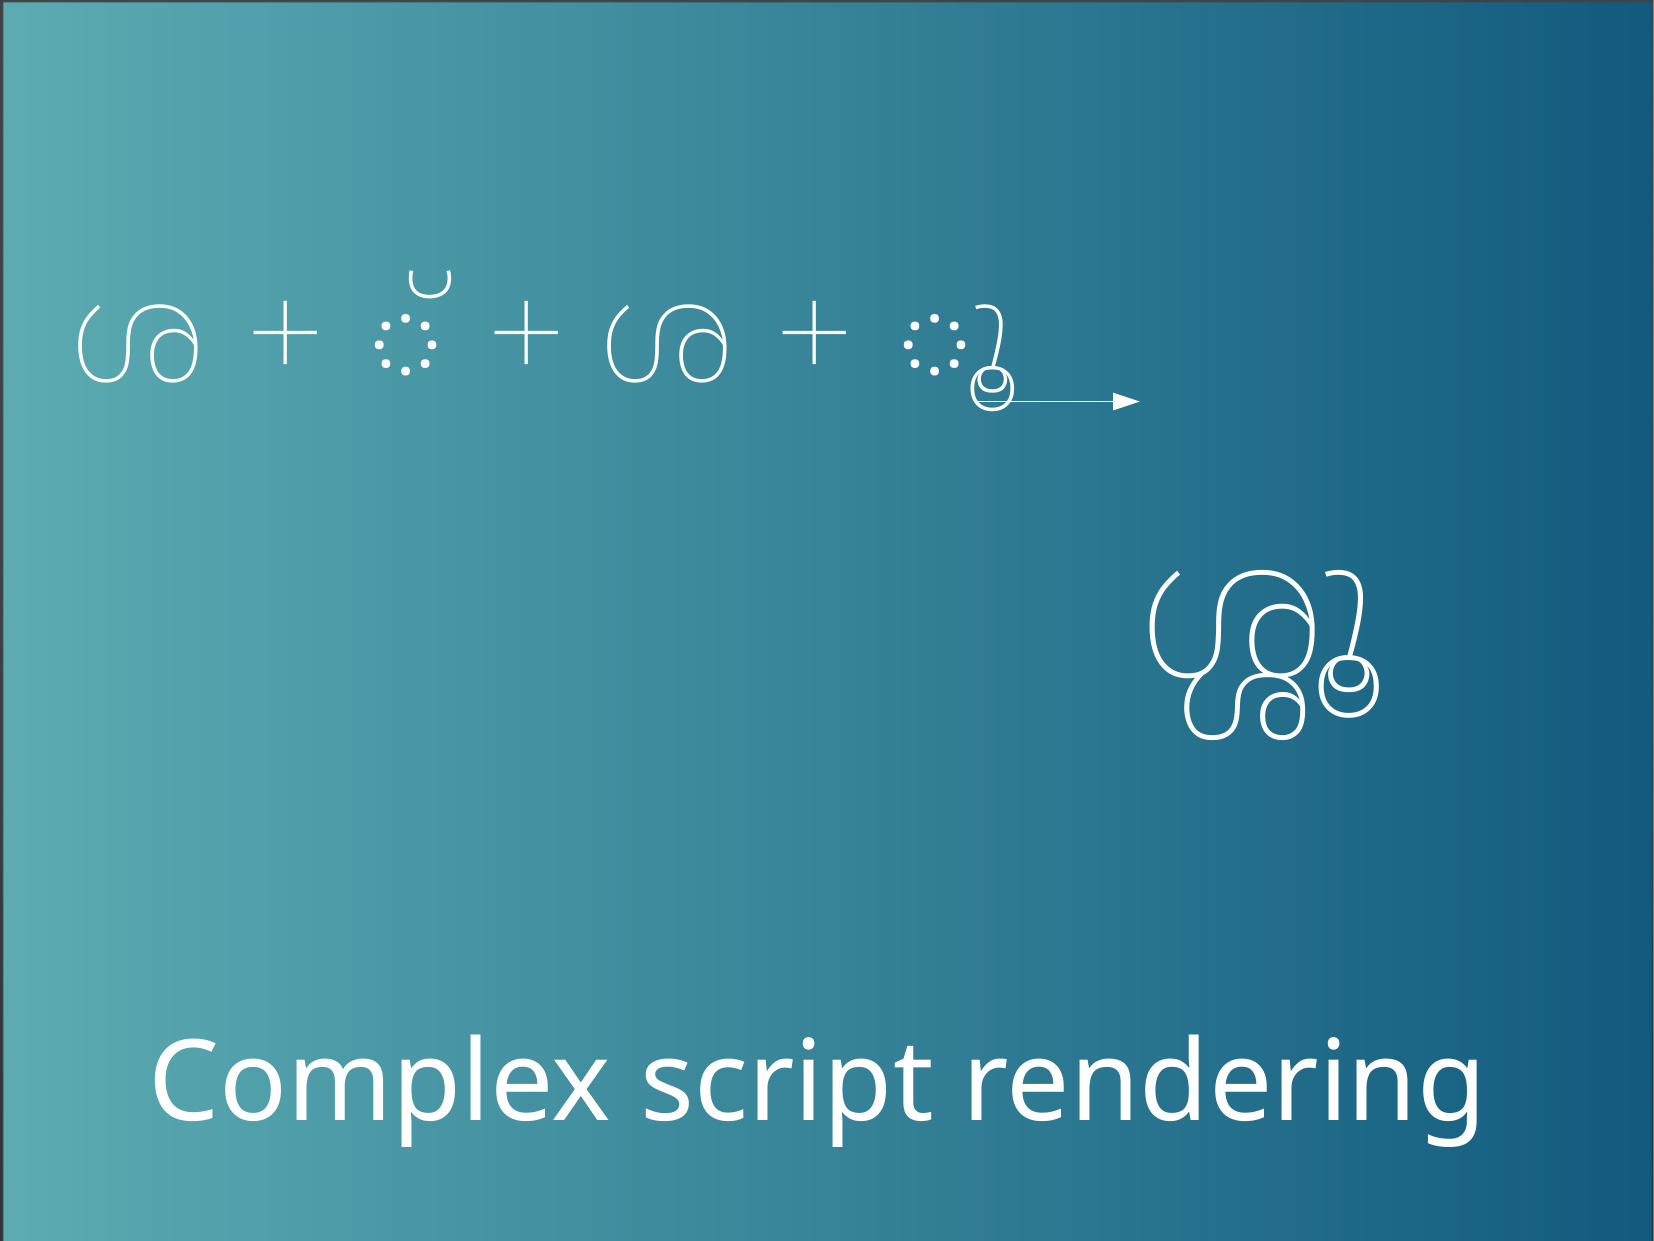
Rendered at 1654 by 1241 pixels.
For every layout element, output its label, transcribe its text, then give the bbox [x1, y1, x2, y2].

picture [1324, 667, 1374, 713]
picture [1155, 571, 1248, 673]
text_box Complex script rendering [112, 826, 1524, 1174]
picture [1265, 697, 1300, 735]
picture [1333, 660, 1365, 687]
picture [1254, 609, 1310, 673]
picture [0, 0, 1654, 1241]
picture [1189, 575, 1309, 735]
text_box ശ്ശൂ [909, 224, 1512, 571]
subtitle ശ + ് + ശ + ൂ [70, 0, 1016, 926]
